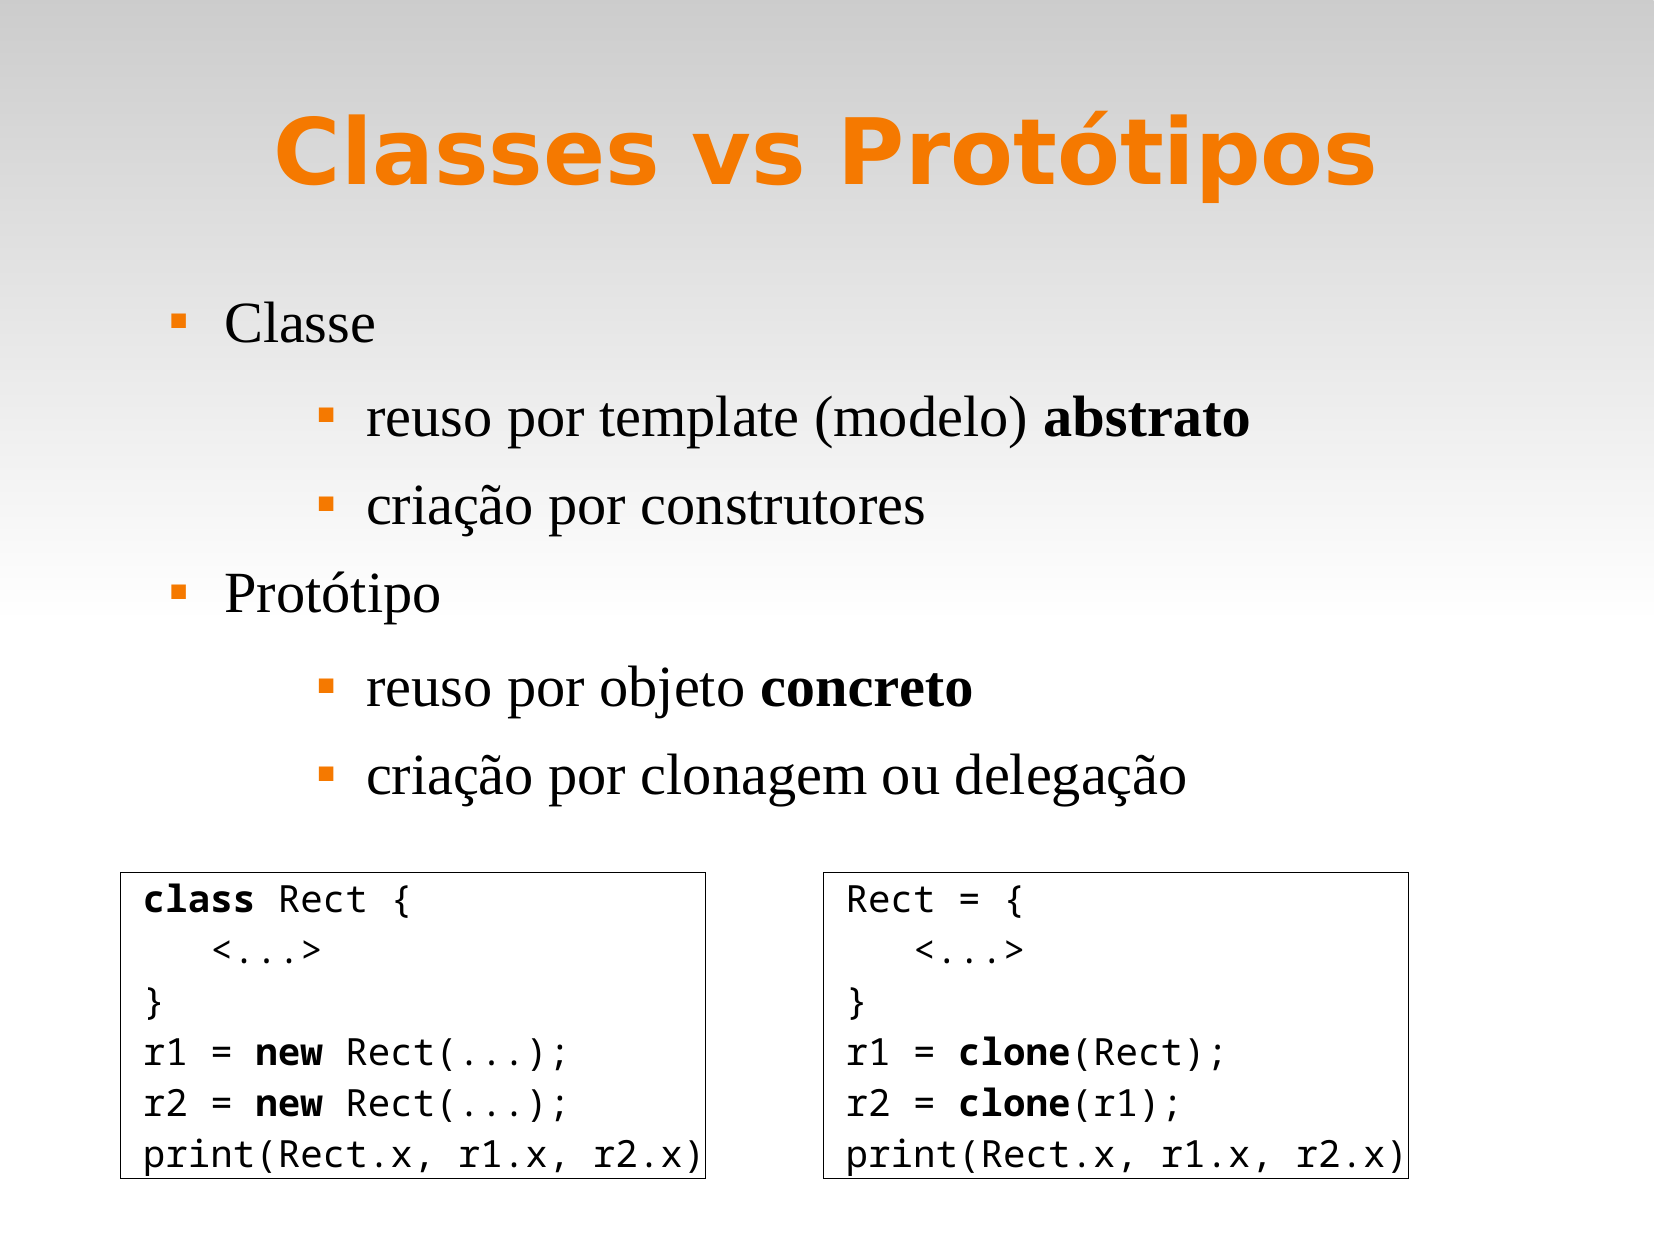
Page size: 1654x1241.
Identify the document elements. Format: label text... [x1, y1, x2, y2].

text_box Rect = { <...> } r1 = clone(Rect); r2 = clone(r1); print(Rect.x, r1.x, r2.x) [823, 897, 1409, 1155]
title Classes vs Protótipos [82, 49, 1571, 257]
list Classe reuso por template (modelo) abstrato criação por construtores Protótipo reuso por objeto concreto criação por clonagem ou delegação [82, 290, 1571, 1241]
text_box class Rect { <...> } r1 = new Rect(...); r2 = new Rect(...); print(Rect.x, r1.x, r2.x) [120, 897, 706, 1155]
